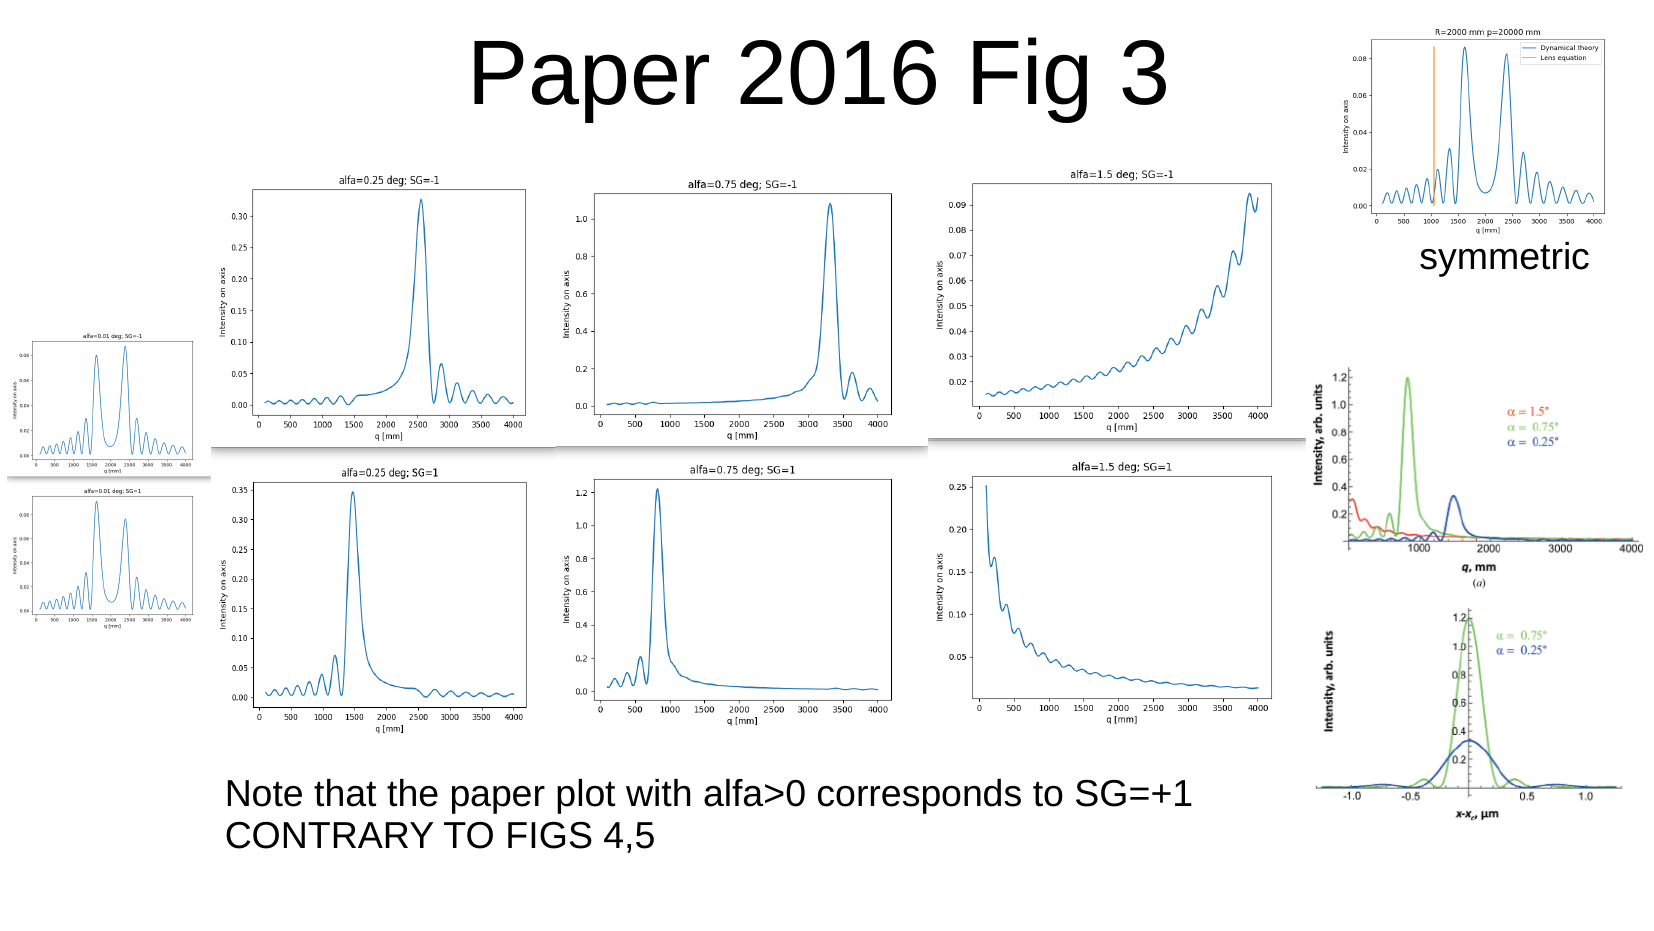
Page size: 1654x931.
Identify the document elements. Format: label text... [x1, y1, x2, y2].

text_box Note that the paper plot with alfa>0 corresponds to SG=+1 CONTRARY TO FIGS 4,5 [210, 765, 1209, 864]
title Paper 2016 Fig 3 [75, 0, 1564, 151]
picture [1310, 359, 1651, 821]
picture [1335, 14, 1633, 238]
text_box symmetric [1404, 228, 1606, 286]
picture [7, 149, 1306, 736]
